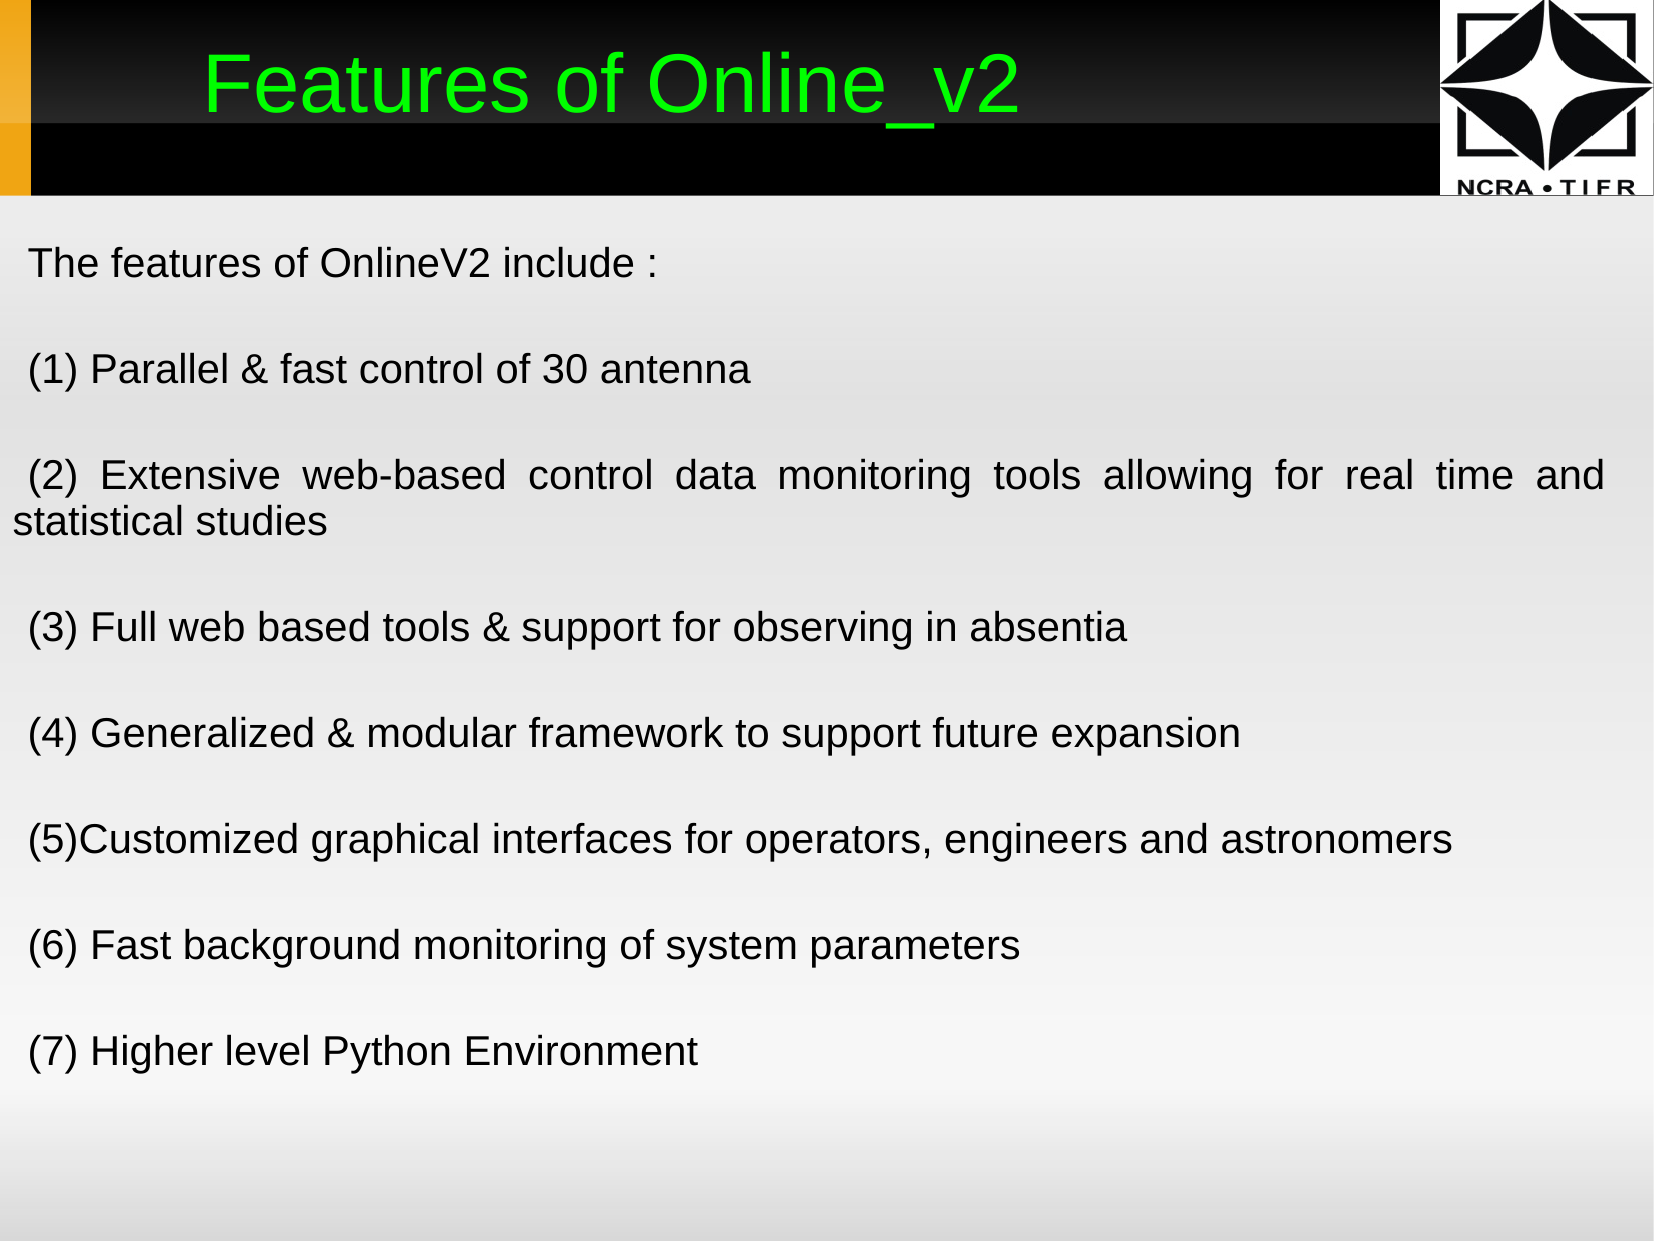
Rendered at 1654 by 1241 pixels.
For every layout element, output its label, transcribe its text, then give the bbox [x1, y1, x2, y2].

text_box The features of OnlineV2 include : (1) Parallel & fast control of 30 antenna (2) Extensive web-based control data monitoring tools allowing for real time and statistical studies (3) Full web based tools & support for observing in absentia (4) Generalized & modular framework to support future expansion (5)Customized graphical interfaces for operators, engineers and astronomers (6) Fast background monitoring of system parameters (7) Higher level Python Environment [0, 232, 1622, 1146]
picture [0, 0, 1654, 1241]
text_box Features of Online_v2 [174, 30, 1052, 138]
